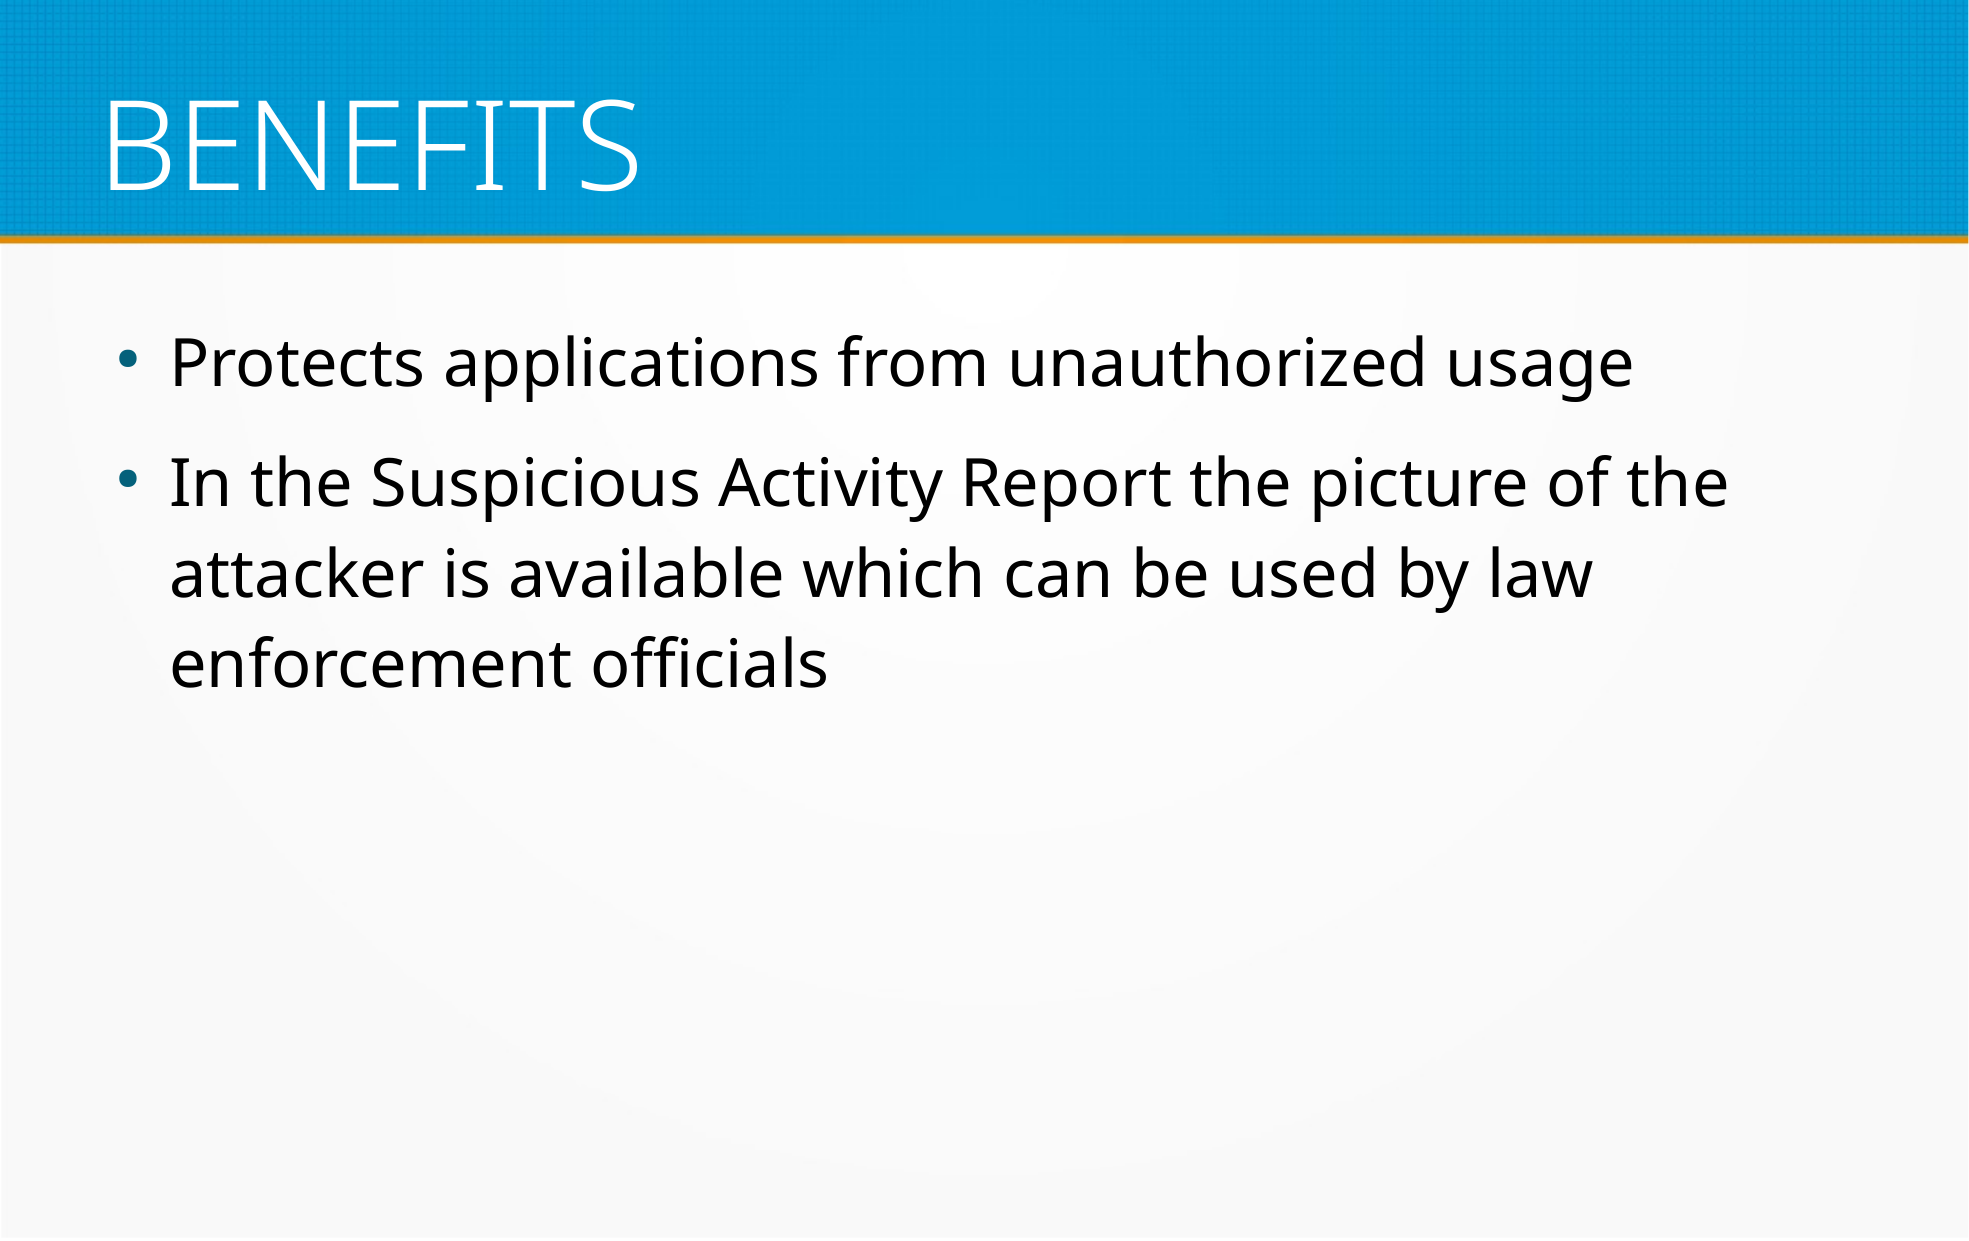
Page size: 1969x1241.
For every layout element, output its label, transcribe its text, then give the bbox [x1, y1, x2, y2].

title BENEFITS [98, 19, 1870, 227]
list Protects applications from unauthorized usage In the Suspicious Activity Report the picture of the attacker is available which can be used by law enforcement officials [98, 315, 1861, 1081]
picture [0, 233, 1969, 1241]
